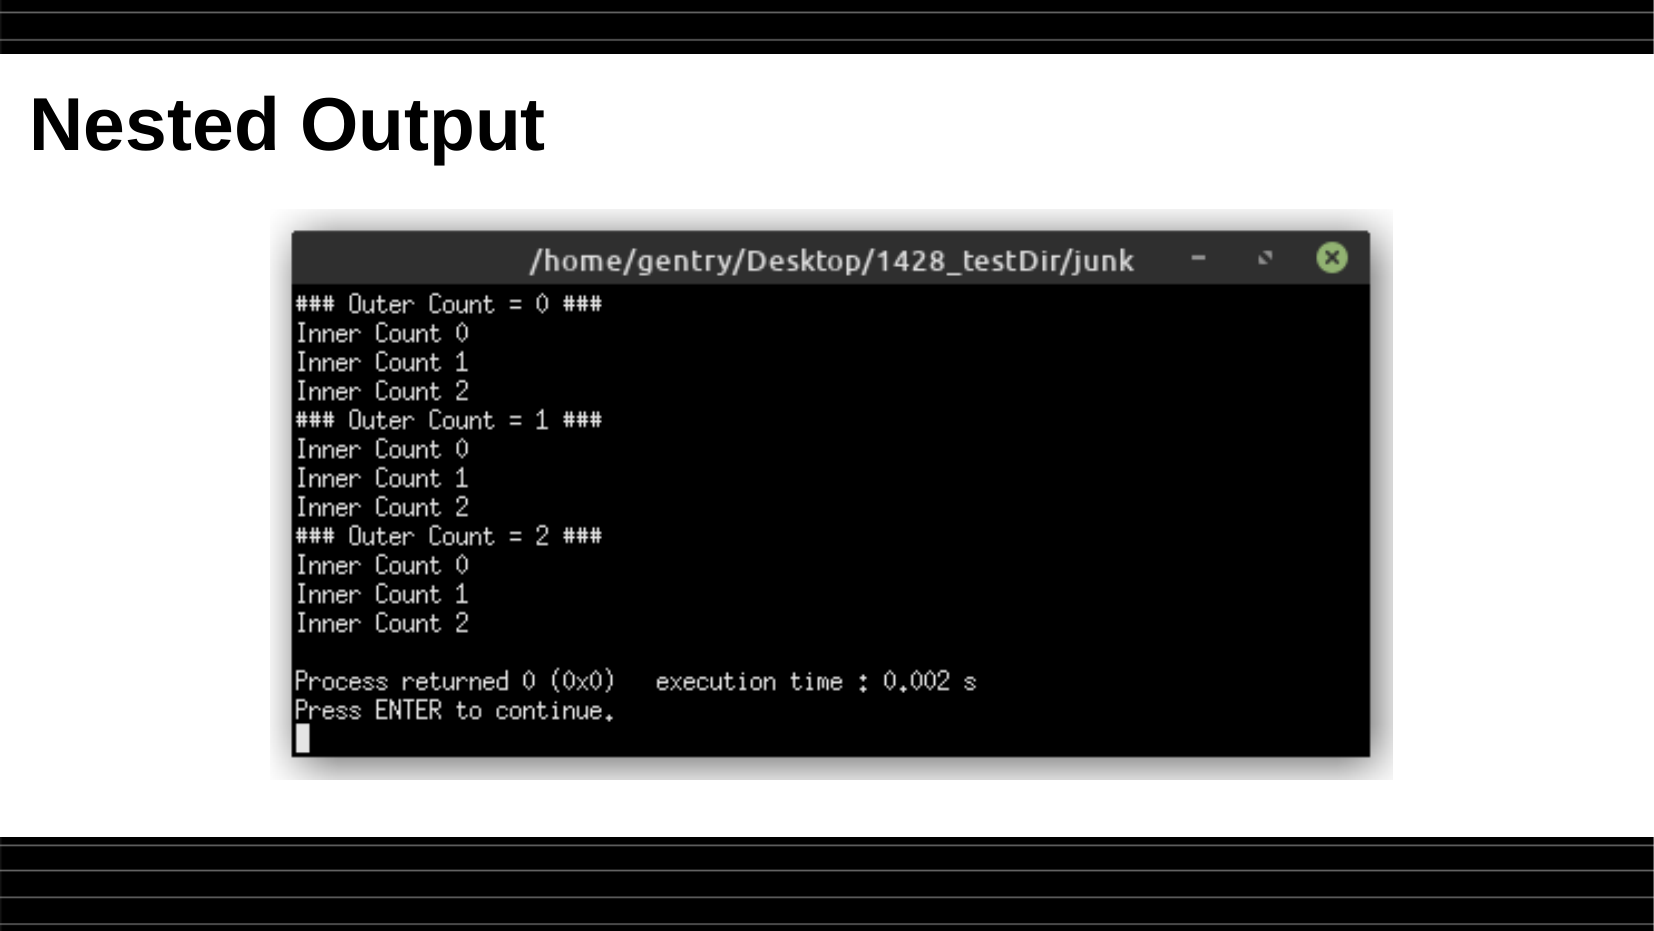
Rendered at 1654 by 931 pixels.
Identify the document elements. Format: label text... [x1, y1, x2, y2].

picture [270, 209, 1393, 781]
text_box Nested Output [15, 75, 1546, 174]
picture [0, 837, 1654, 931]
picture [0, 0, 1654, 54]
